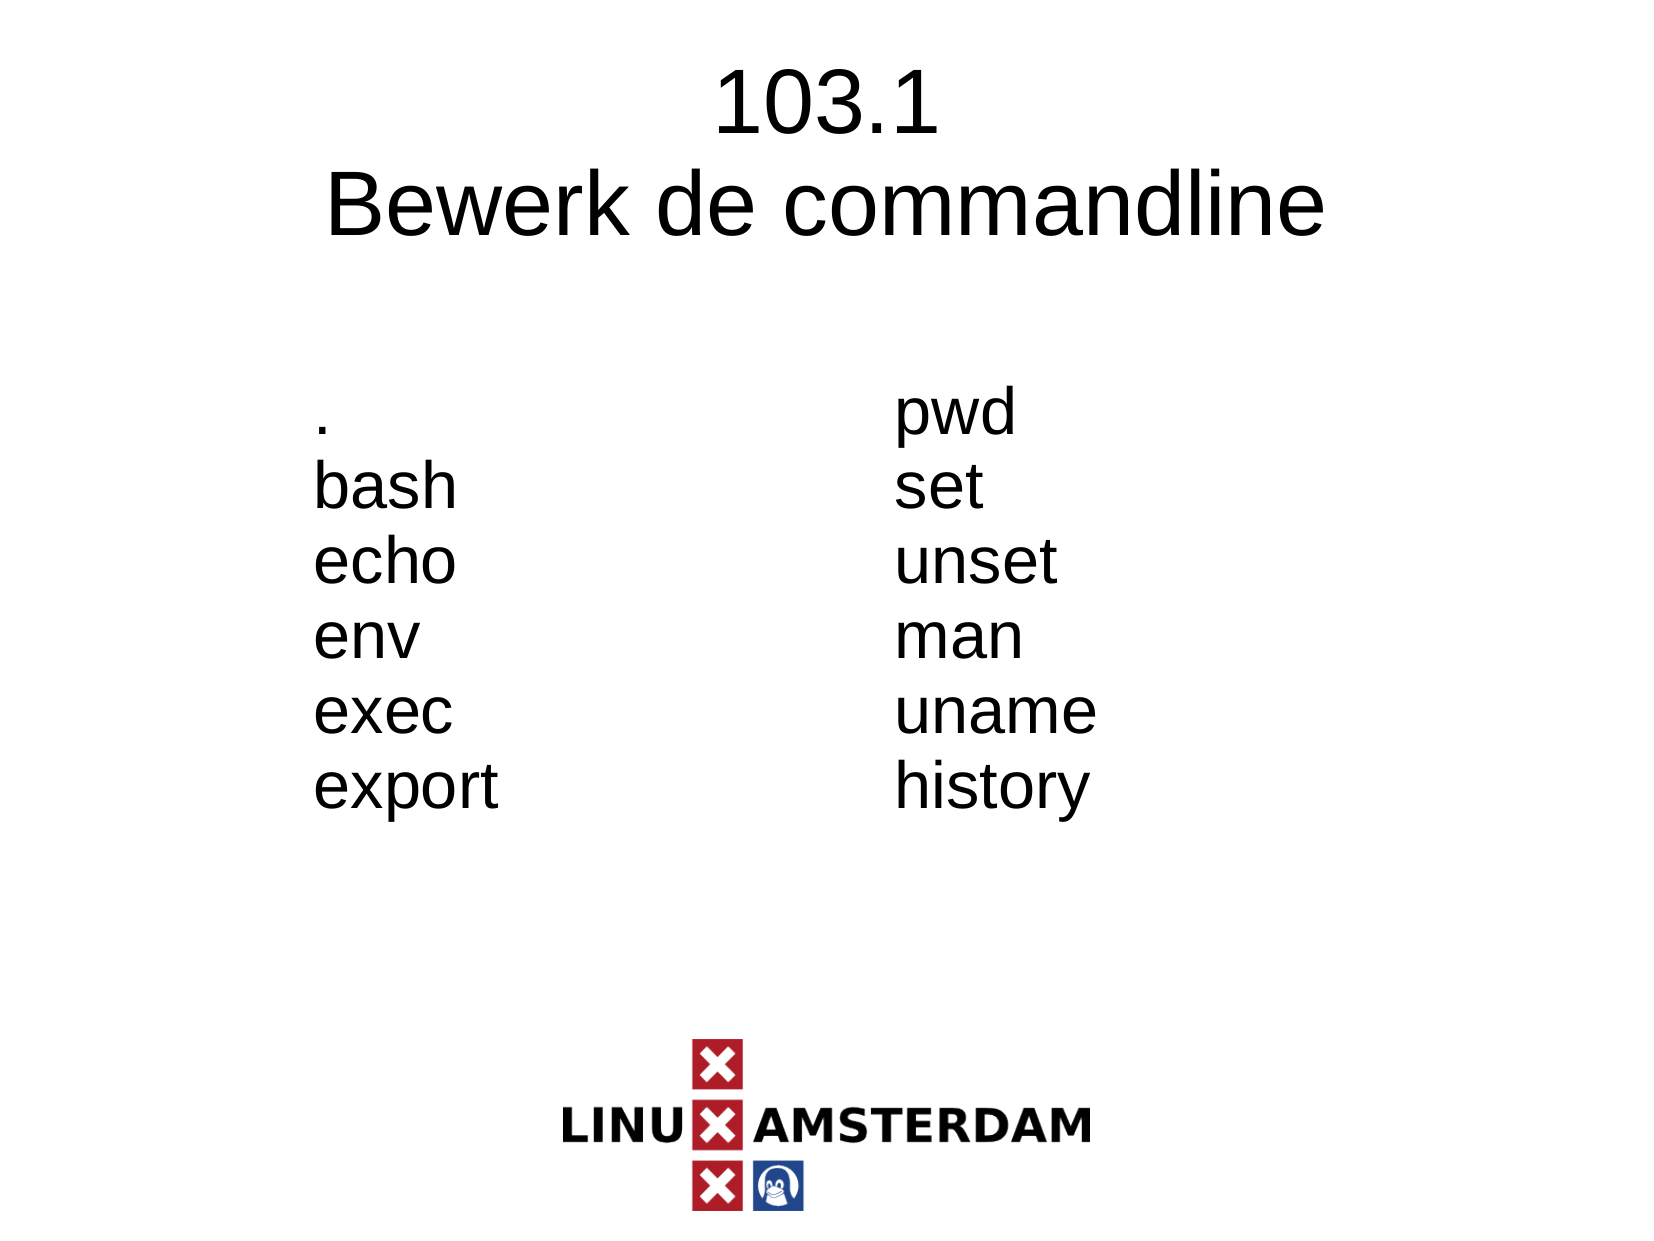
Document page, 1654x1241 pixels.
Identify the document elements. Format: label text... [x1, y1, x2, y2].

table_header pwd set unset man uname history [881, 367, 1535, 1014]
title 103.1 Bewerk de commandline [82, 49, 1571, 257]
picture [563, 1039, 1090, 1211]
table_header . bash echo env exec export [226, 367, 880, 1014]
